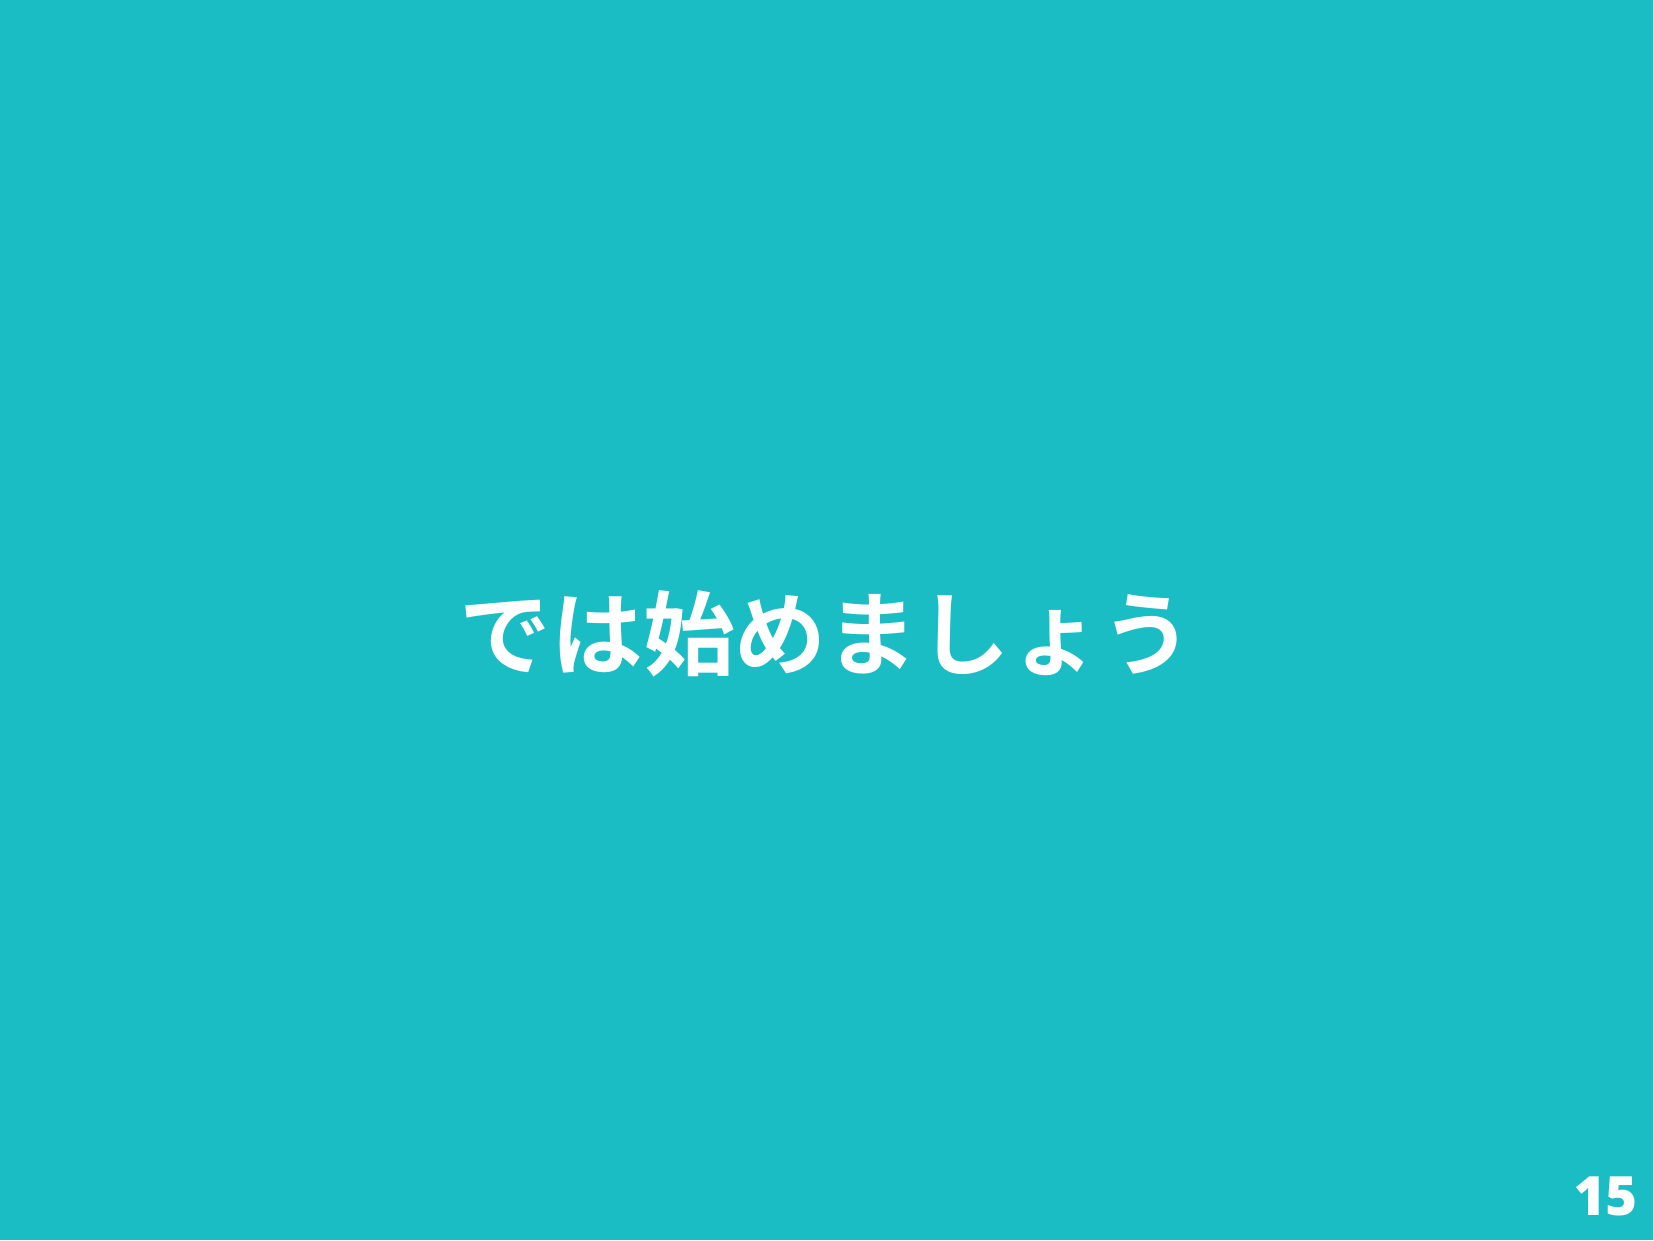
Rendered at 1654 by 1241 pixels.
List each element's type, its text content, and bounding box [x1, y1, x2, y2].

title では始めましょう [82, 525, 1571, 733]
